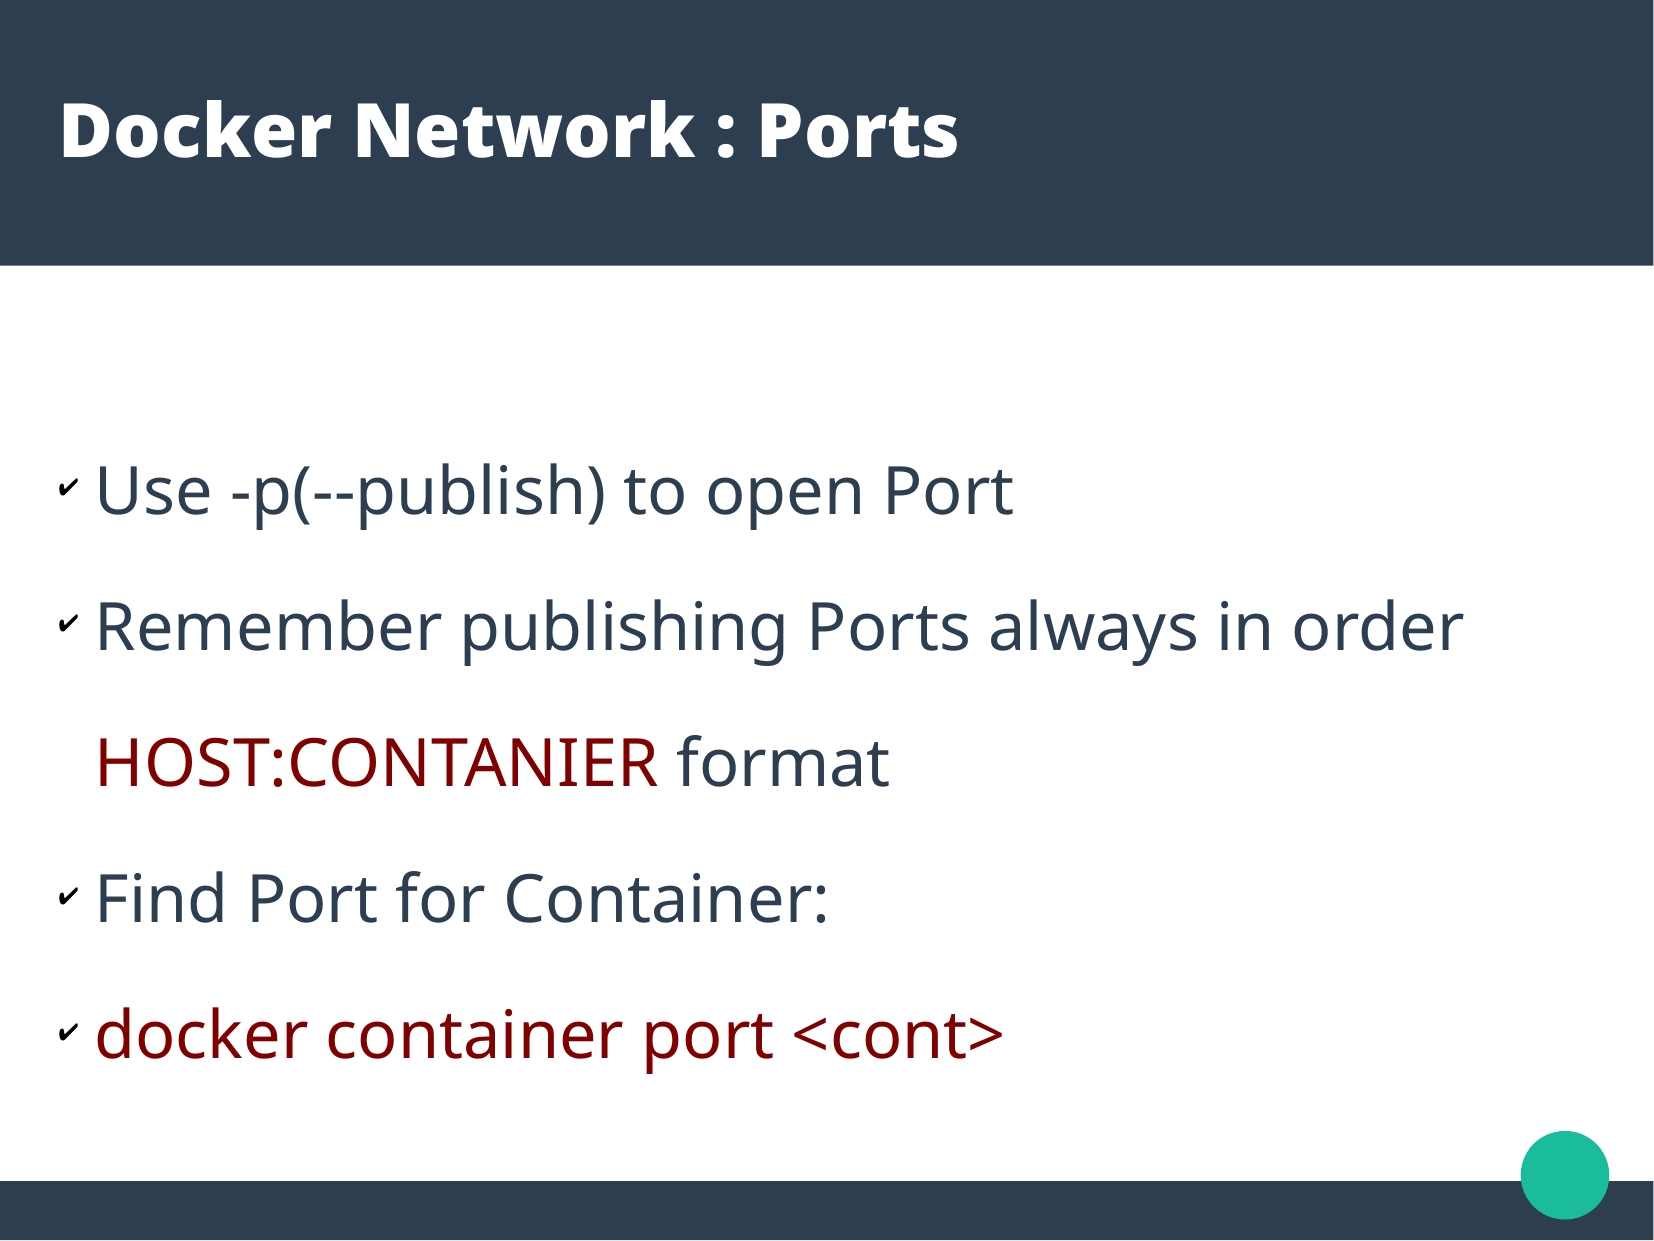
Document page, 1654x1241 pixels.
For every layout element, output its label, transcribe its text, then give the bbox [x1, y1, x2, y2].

subtitle Use -p(--publish) to open Port Remember publishing Ports always in order HOST:CONTANIER format Find Port for Container: docker container port <cont> [59, 291, 1595, 1186]
title Docker Network : Ports [59, 40, 1595, 216]
